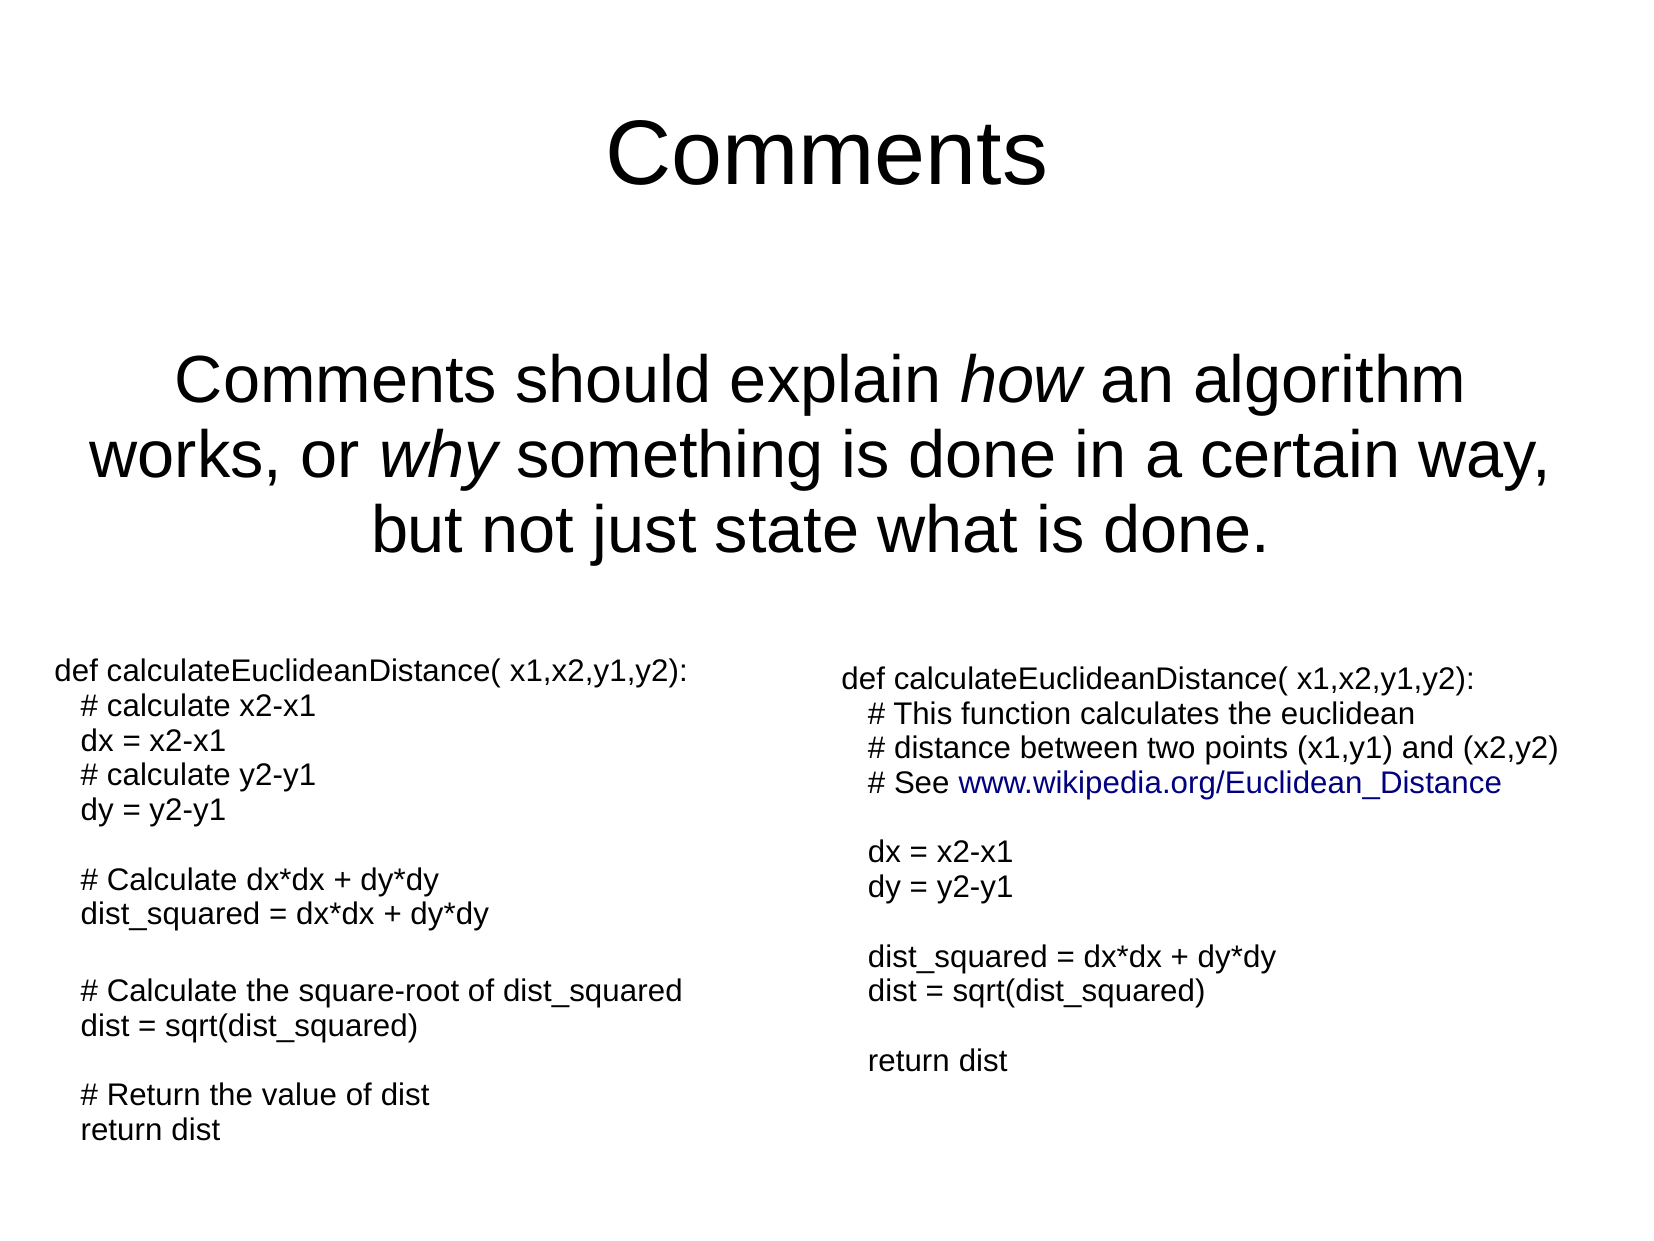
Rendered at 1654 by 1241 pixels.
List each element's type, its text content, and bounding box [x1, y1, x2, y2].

subtitle Comments should explain how an algorithm works, or why something is done in a certain way, but not just state what is done. [76, 229, 1565, 653]
text_box def calculateEuclideanDistance( x1,x2,y1,y2): # This function calculates the euclidean # distance between two points (x1,y1) and (x2,y2) # See www.wikipedia.org/Euclidean_Distance dx = x2-x1 dy = y2-y1 dist_squared = dx*dx + dy*dy dist = sqrt(dist_squared) return dist [826, 653, 1654, 1128]
title Comments [82, 56, 1571, 250]
text_box def calculateEuclideanDistance( x1,x2,y1,y2): # calculate x2-x1 dx = x2-x1 # calculate y2-y1 dy = y2-y1 # Calculate dx*dx + dy*dy dist_squared = dx*dx + dy*dy # Calculate the square-root of dist_squared dist = sqrt(dist_squared) # Return the value of dist return dist [39, 646, 867, 1197]
